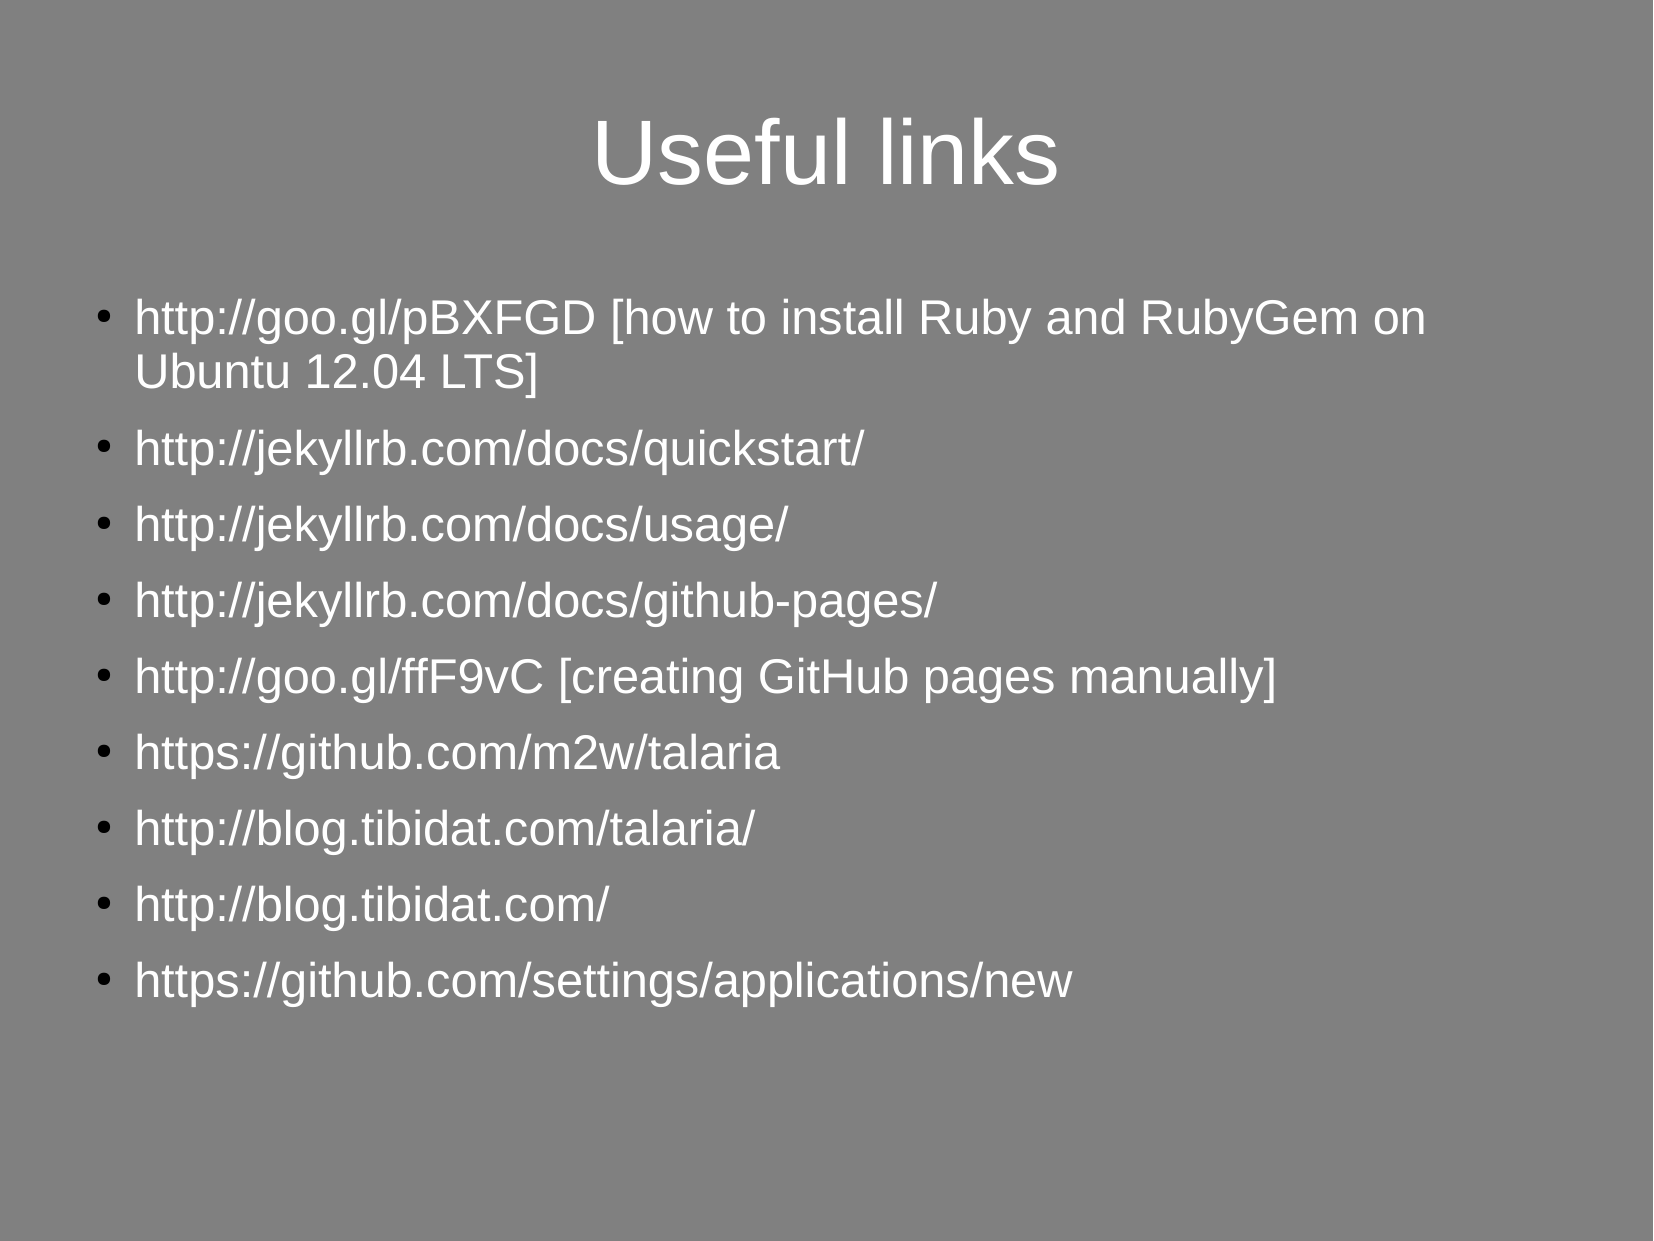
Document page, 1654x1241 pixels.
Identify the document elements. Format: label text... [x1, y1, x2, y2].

list http://goo.gl/pBXFGD [how to install Ruby and RubyGem on Ubuntu 12.04 LTS] http://jekyllrb.com/docs/quickstart/ http://jekyllrb.com/docs/usage/ http://jekyllrb.com/docs/github-pages/ http://goo.gl/ffF9vC [creating GitHub pages manually] https://github.com/m2w/talaria http://blog.tibidat.com/talaria/ http://blog.tibidat.com/ https://github.com/settings/applications/new [82, 290, 1538, 1010]
title Useful links [82, 49, 1571, 257]
